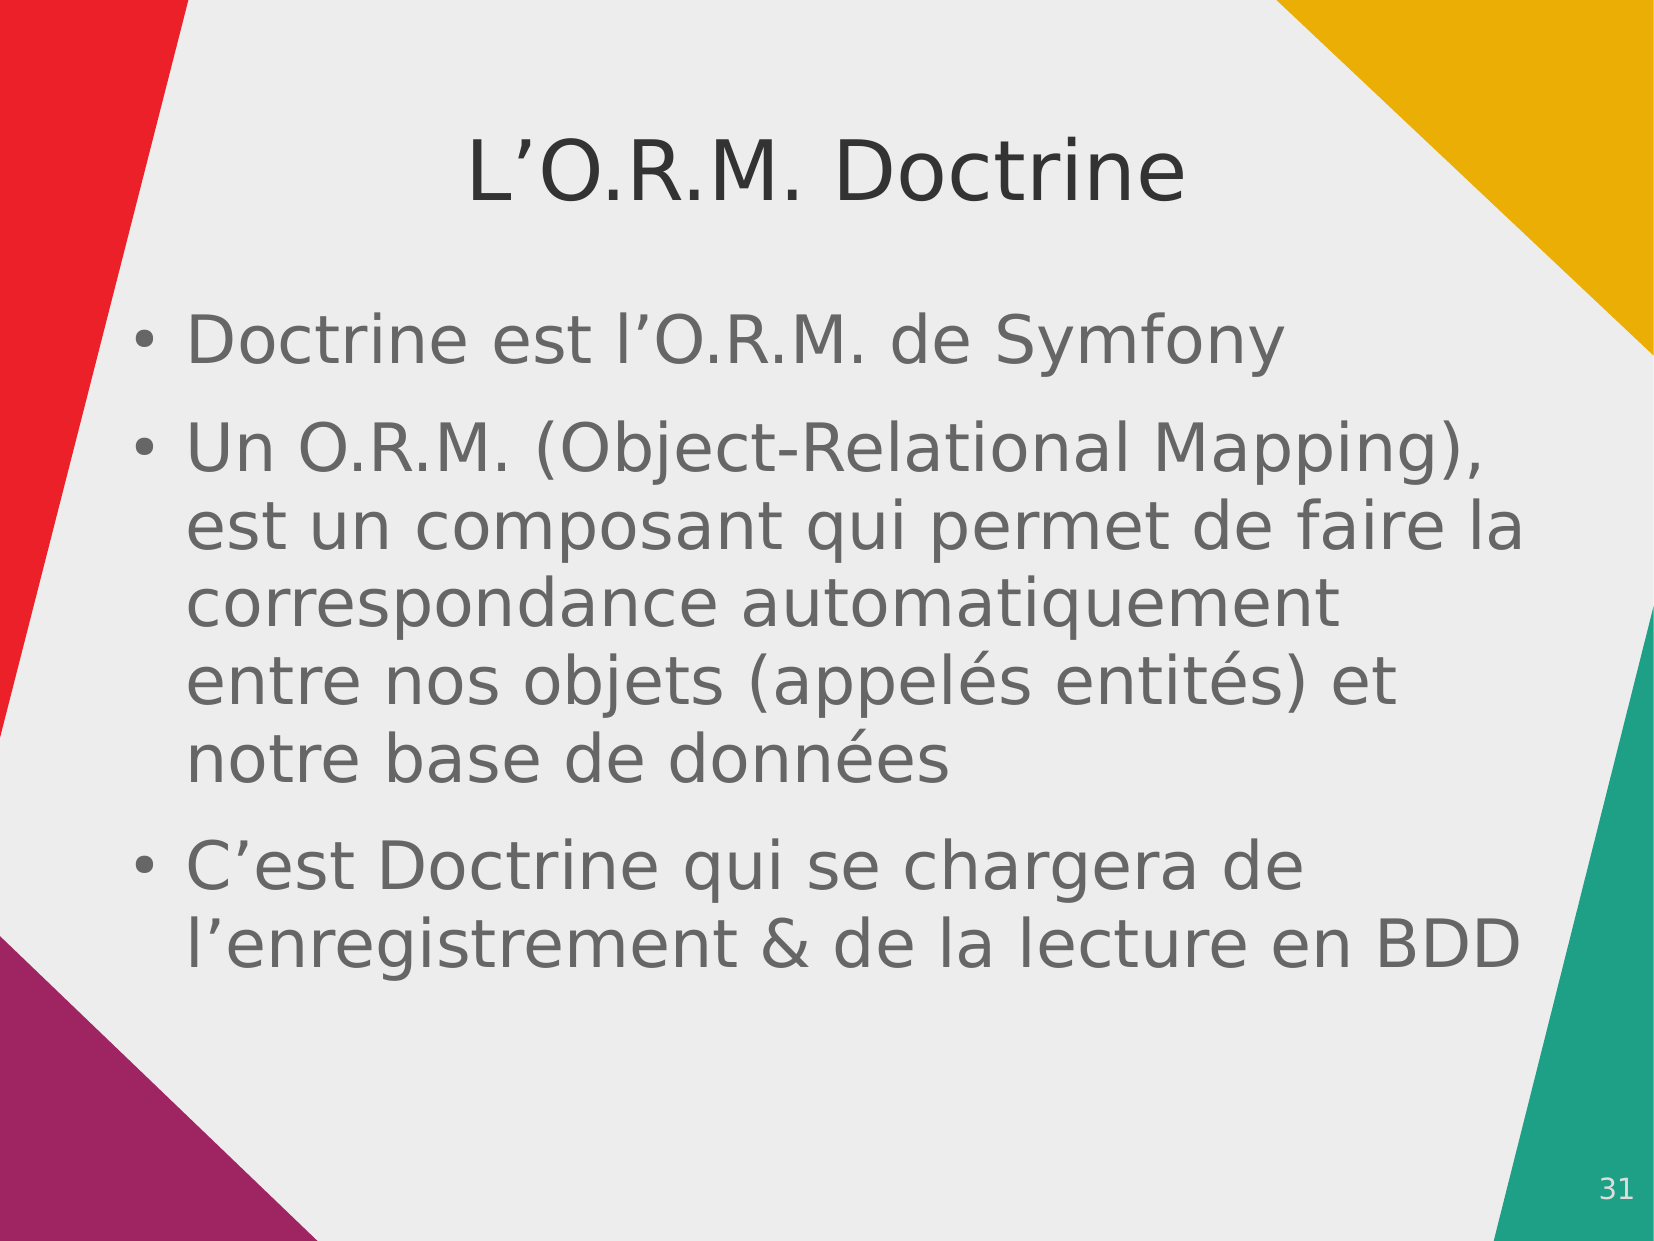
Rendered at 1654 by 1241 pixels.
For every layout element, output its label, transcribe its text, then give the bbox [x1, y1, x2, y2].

title L’O.R.M. Doctrine [114, 73, 1539, 271]
list Doctrine est l’O.R.M. de Symfony Un O.R.M. (Object-Relational Mapping), est un composant qui permet de faire la correspondance automatiquement entre nos objets (appelés entités) et notre base de données C’est Doctrine qui se chargera de l’enregistrement & de la lecture en BDD [114, 302, 1539, 1033]
